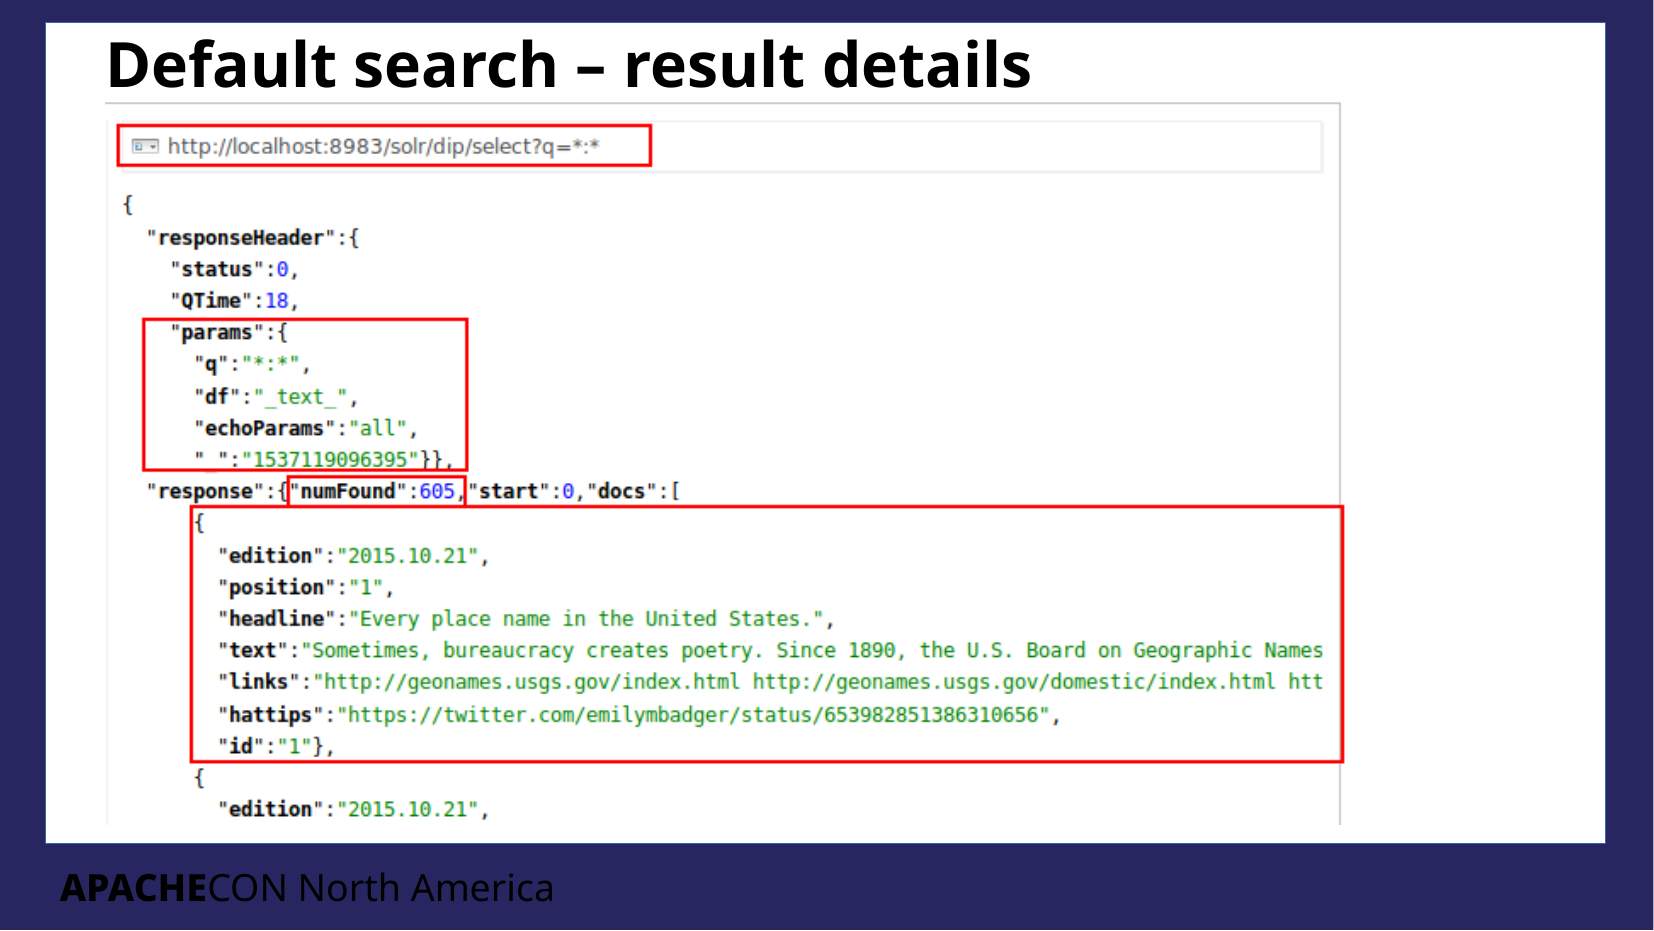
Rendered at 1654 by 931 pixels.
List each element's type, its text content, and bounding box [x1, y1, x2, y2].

title Default search – result details [105, 25, 1546, 102]
picture [105, 101, 1348, 826]
